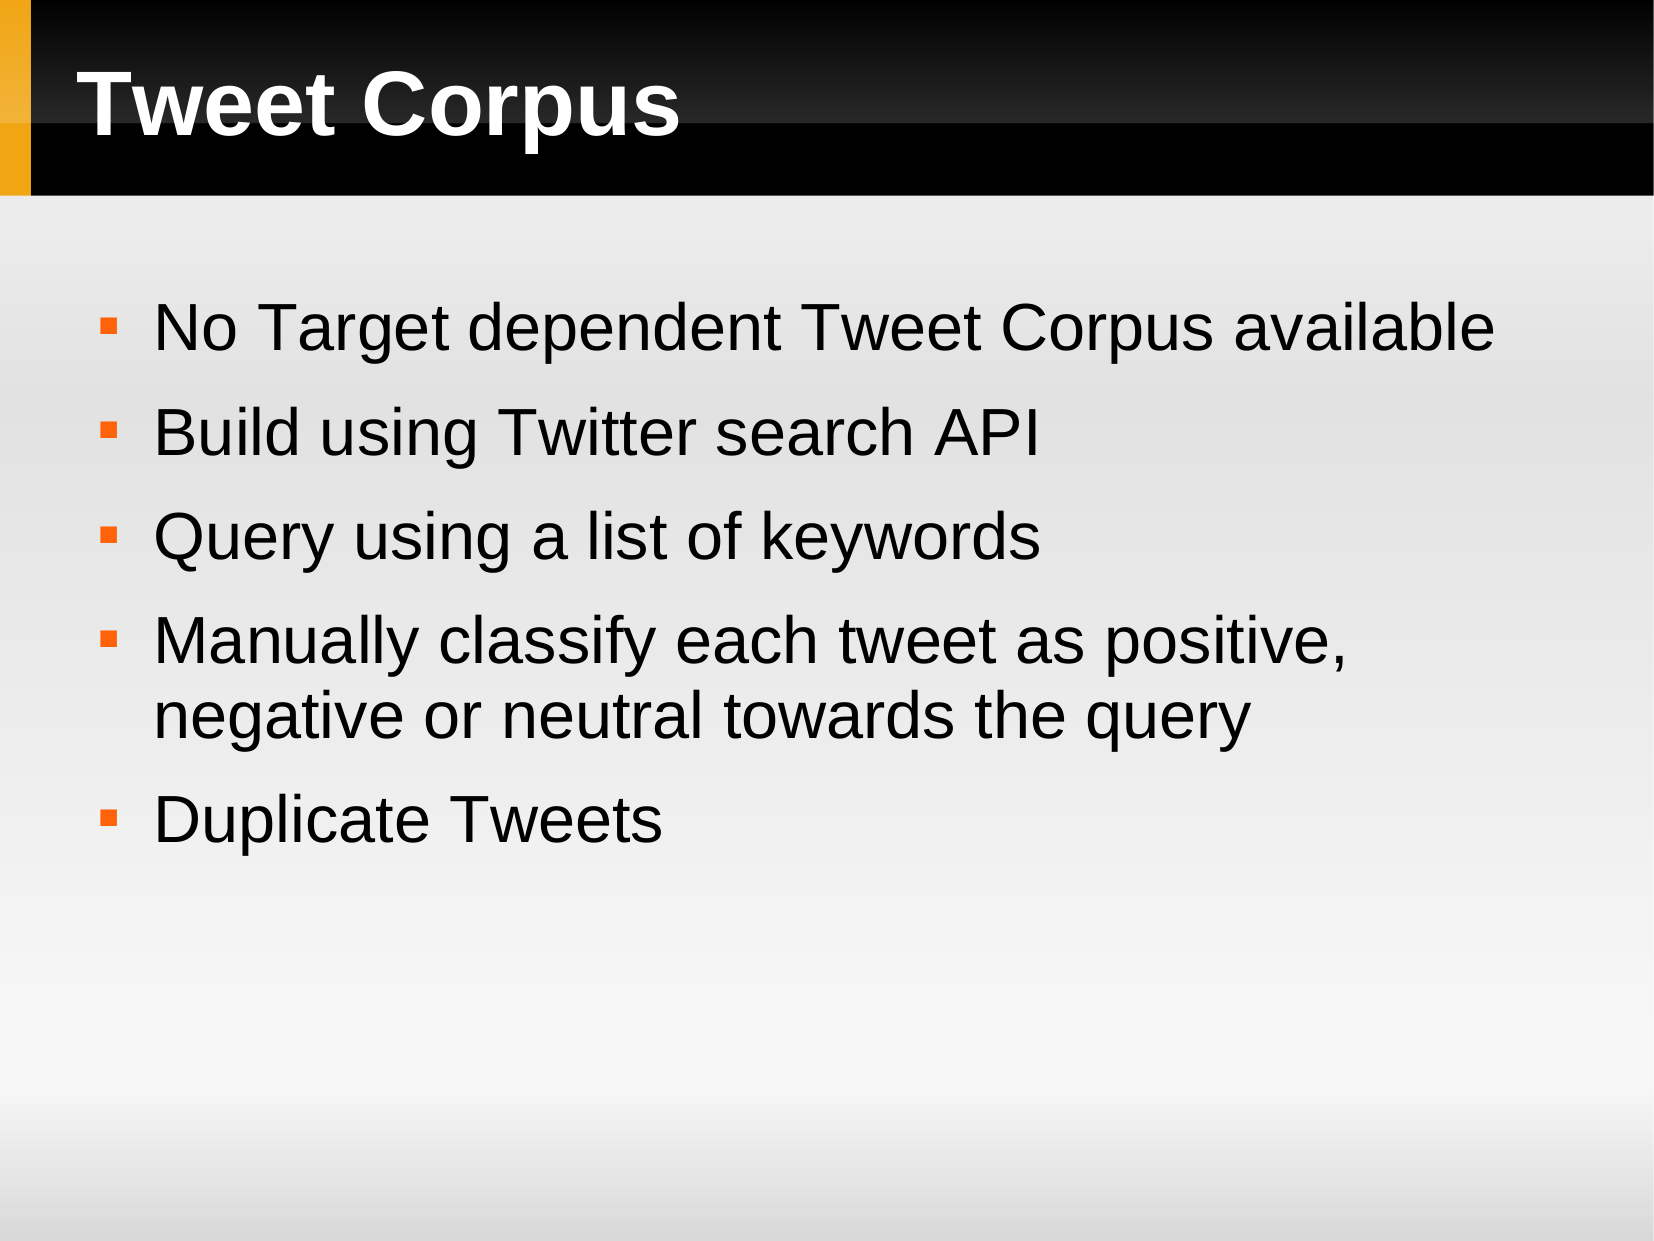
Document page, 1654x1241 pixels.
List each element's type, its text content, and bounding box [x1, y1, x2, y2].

picture [0, 0, 1654, 1241]
list No Target dependent Tweet Corpus available Build using Twitter search API Query using a list of keywords Manually classify each tweet as positive, negative or neutral towards the query Duplicate Tweets [82, 290, 1571, 1109]
title Tweet Corpus [76, 0, 1565, 208]
